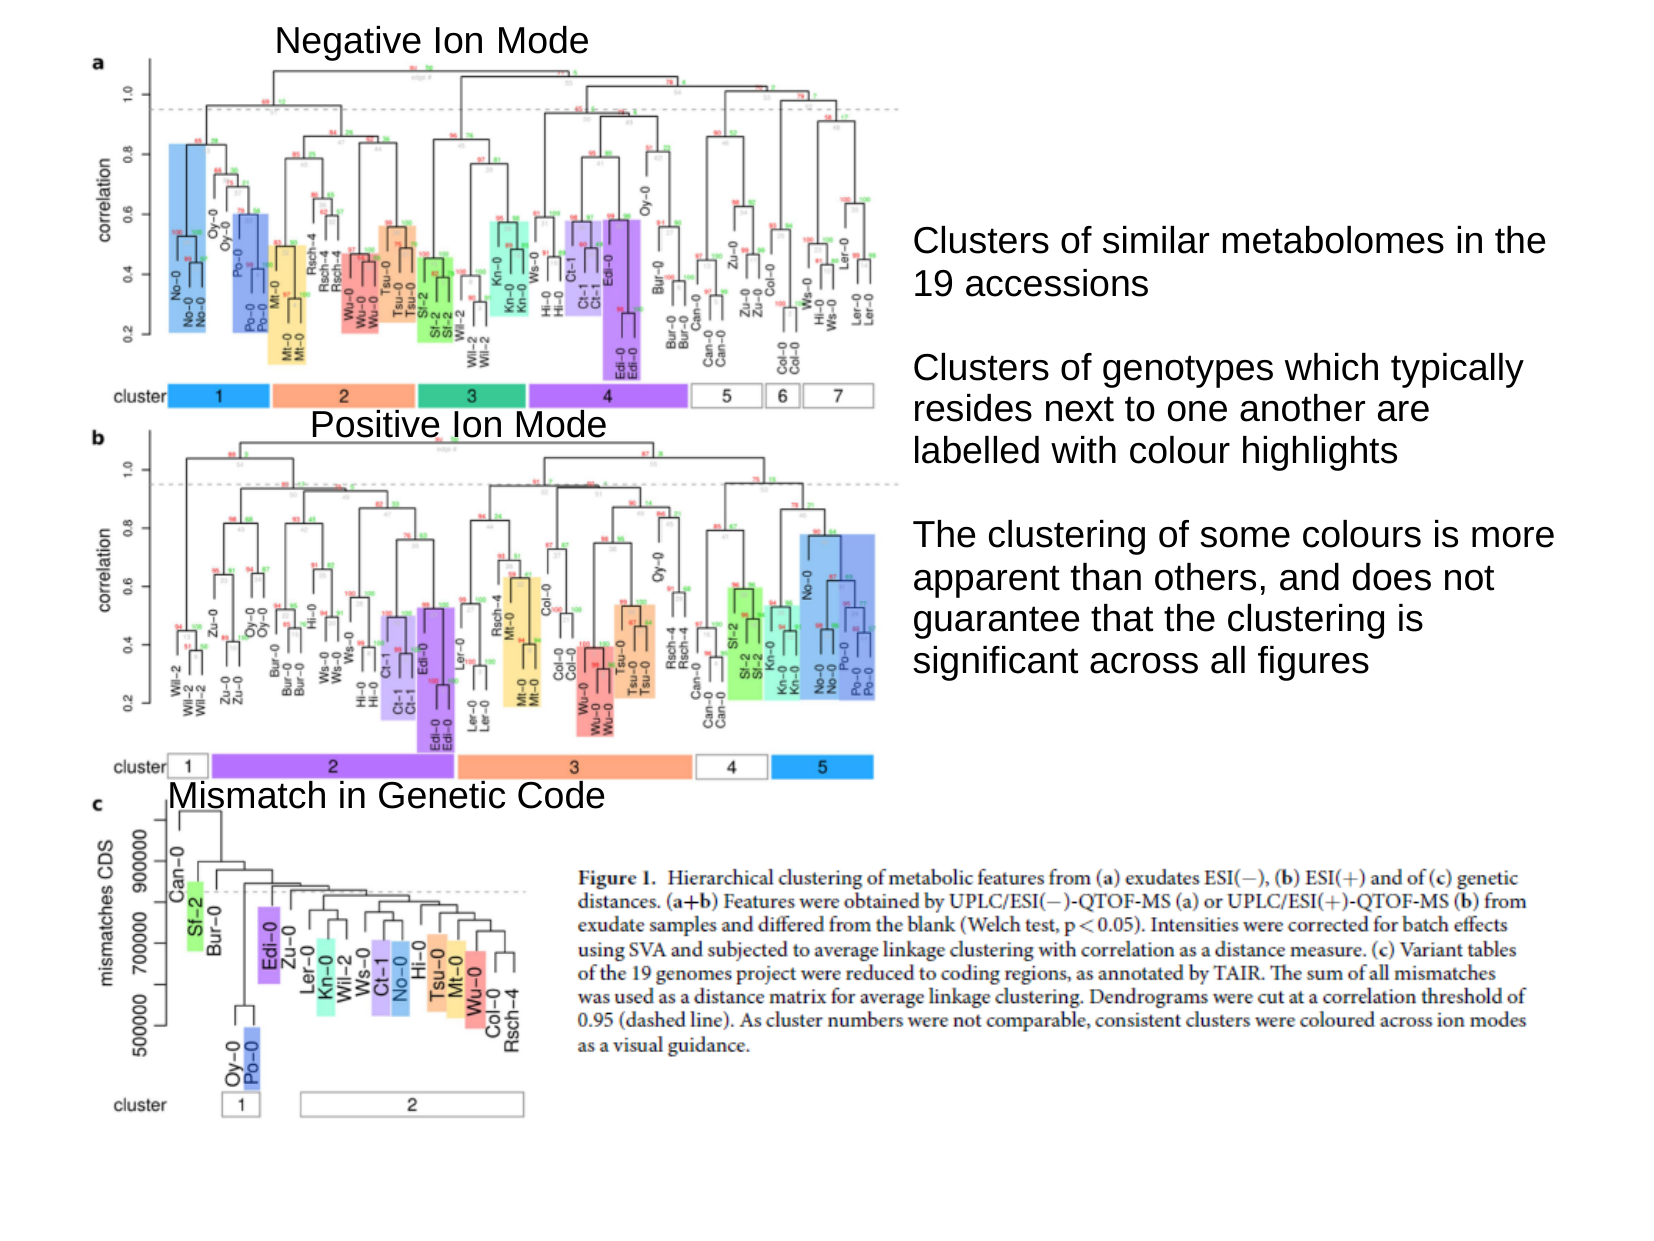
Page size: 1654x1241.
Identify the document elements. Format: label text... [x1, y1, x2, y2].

text_box Clusters of similar metabolomes in the 19 accessions Clusters of genotypes which typically resides next to one another are labelled with colour highlights The clustering of some colours is more apparent than others, and does not guarantee that the clustering is significant across all figures [897, 212, 1583, 792]
text_box Negative Ion Mode [259, 11, 756, 69]
picture [59, 36, 1563, 1134]
text_box Mismatch in Genetic Code [152, 767, 720, 867]
text_box Positive Ion Mode [295, 395, 792, 453]
